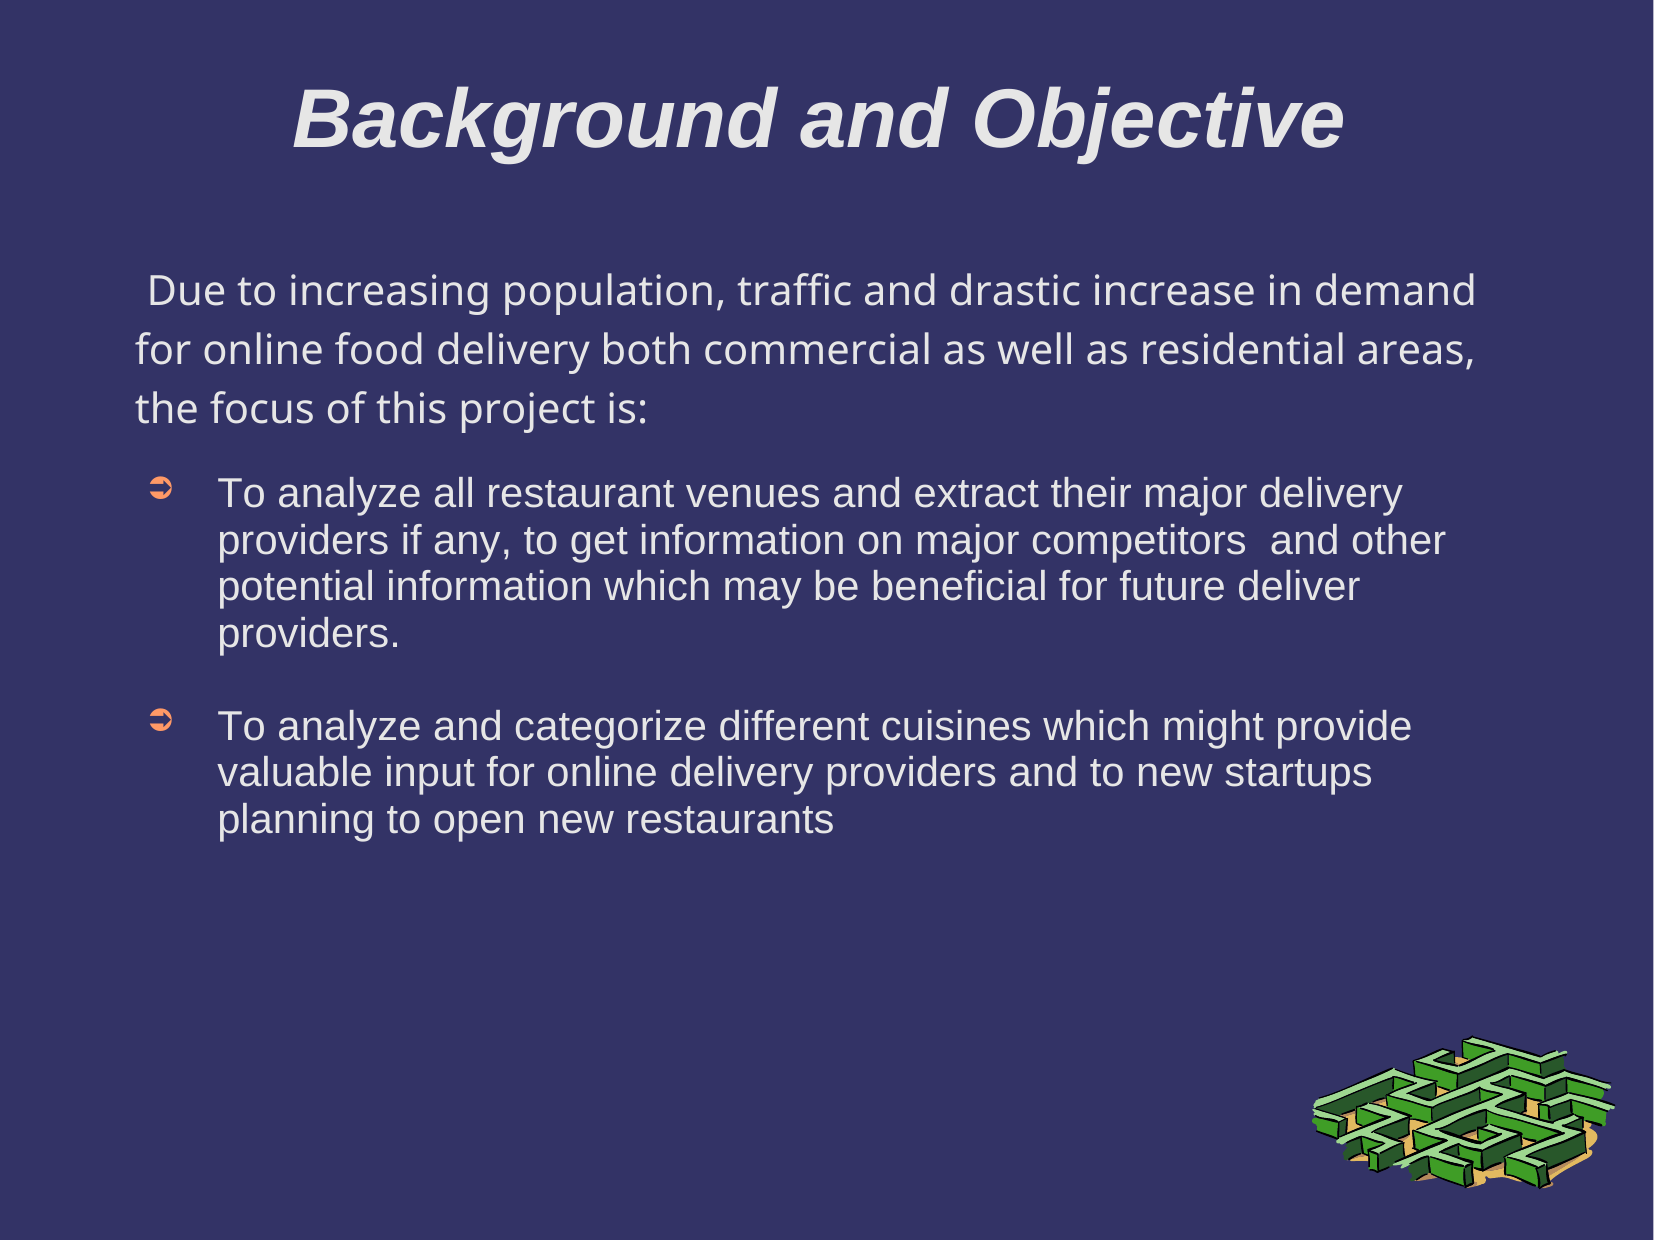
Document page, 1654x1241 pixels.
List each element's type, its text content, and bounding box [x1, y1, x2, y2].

title Background and Objective [113, 63, 1526, 271]
list Due to increasing population, traffic and drastic increase in demand for online food delivery both commercial as well as residential areas, the focus of this project is: To analyze all restaurant venues and extract their major delivery providers if any, to get information on major competitors and other potential information which may be beneficial for future deliver providers. To analyze and categorize different cuisines which might provide valuable input for online delivery providers and to new startups planning to open new restaurants [134, 90, 1526, 872]
